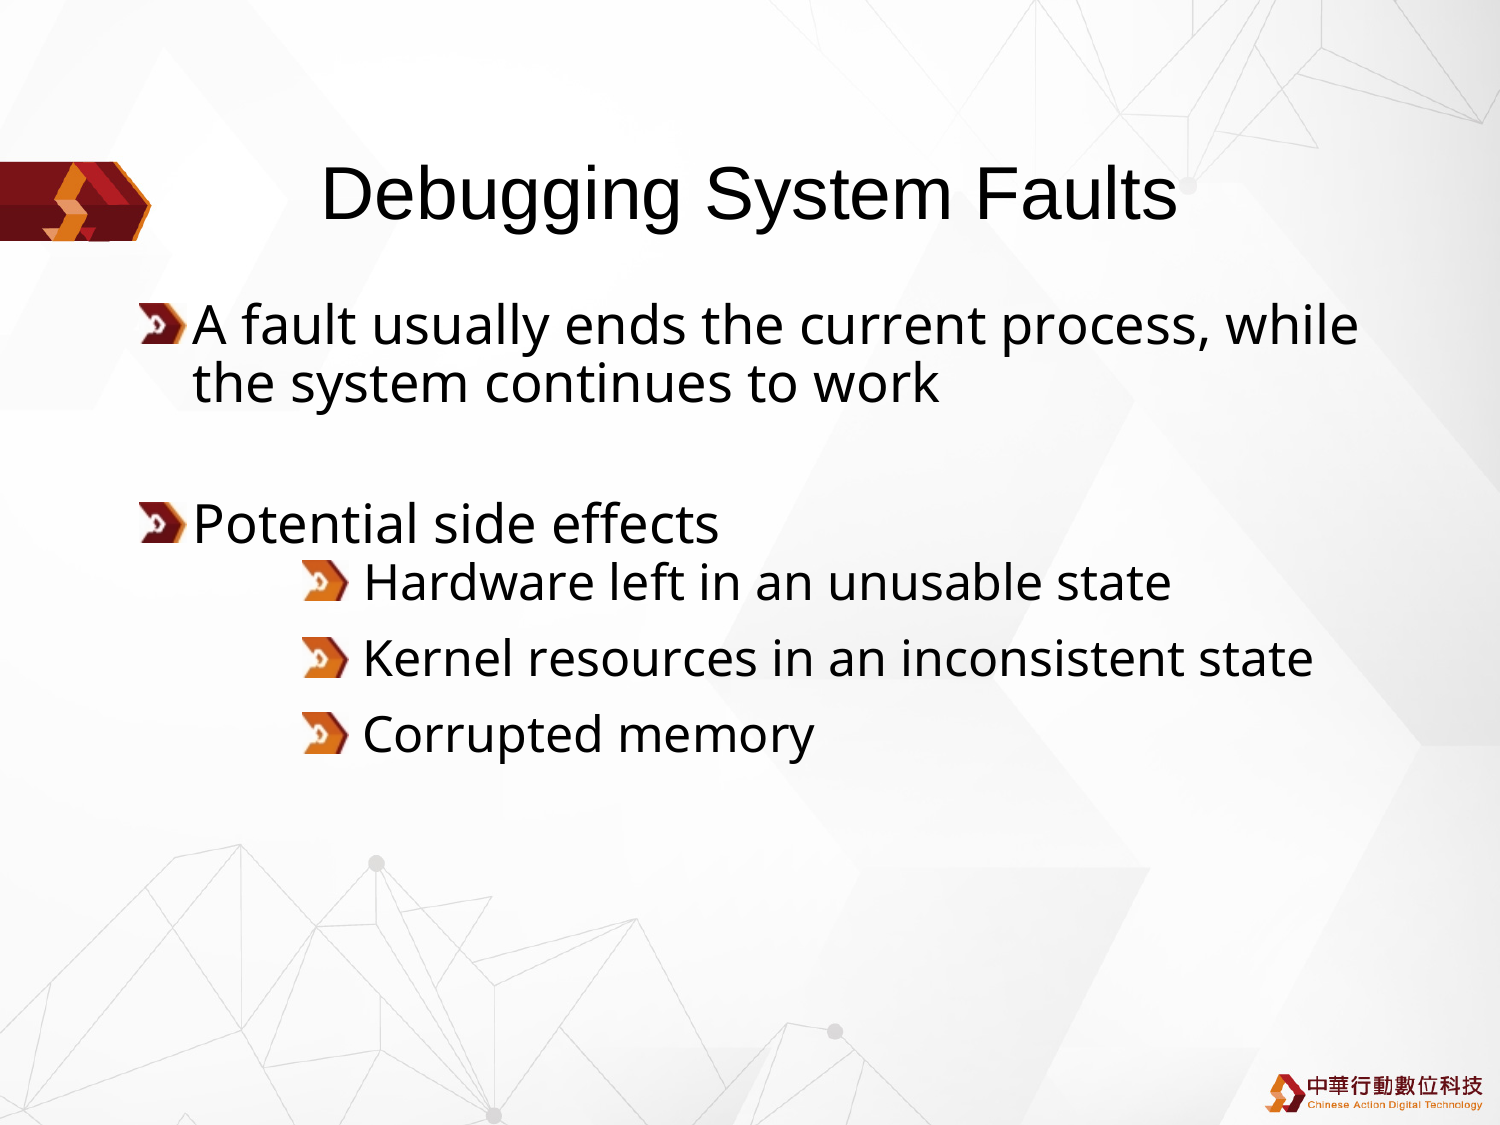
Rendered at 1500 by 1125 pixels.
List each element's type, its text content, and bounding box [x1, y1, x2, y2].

picture [0, 0, 1500, 1125]
list A fault usually ends the current process, while the system continues to work Potential side effects Hardware left in an unusable state Kernel resources in an inconsistent state Corrupted memory [107, 290, 1425, 943]
title Debugging System Faults [107, 89, 1367, 243]
